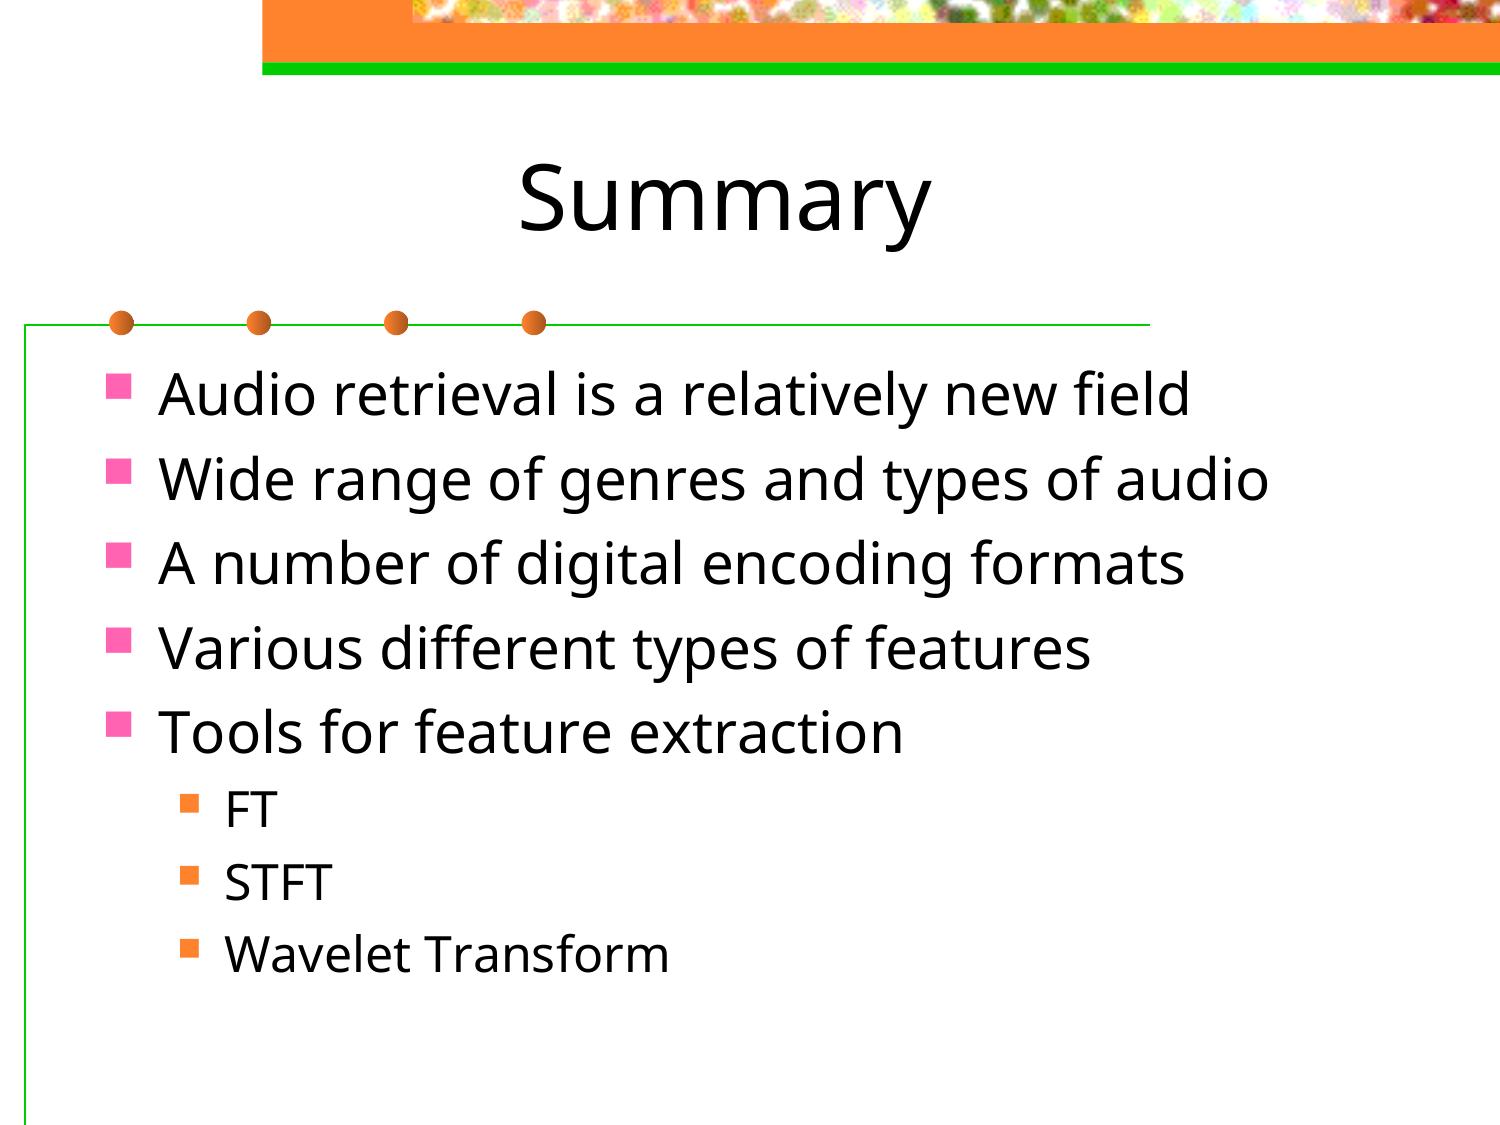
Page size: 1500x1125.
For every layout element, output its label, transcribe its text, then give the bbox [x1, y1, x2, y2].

list Audio retrieval is a relatively new field Wide range of genres and types of audio A number of digital encoding formats Various different types of features Tools for feature extraction FT STFT Wavelet Transform [87, 350, 1363, 1026]
picture [412, 0, 1500, 23]
title Summary [87, 99, 1363, 288]
